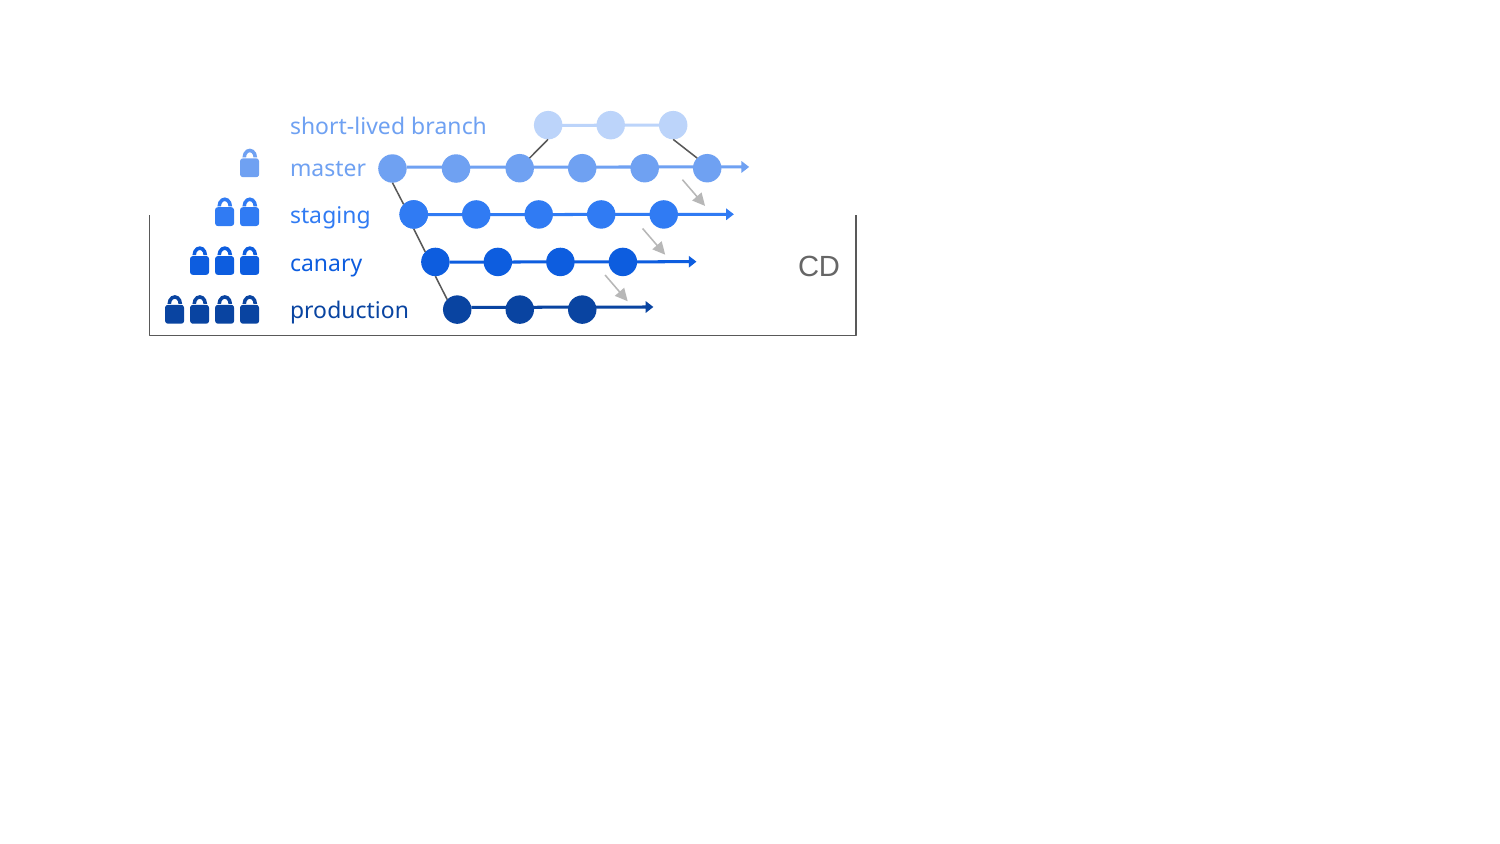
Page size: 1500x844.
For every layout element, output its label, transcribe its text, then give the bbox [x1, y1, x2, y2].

text_box [215, 246, 235, 275]
text_box [190, 246, 210, 275]
text_box [421, 247, 697, 277]
text_box production [272, 283, 450, 336]
text_box [81, 109, 274, 227]
text_box [240, 246, 260, 275]
text_box short-lived branch [272, 98, 506, 152]
text_box [190, 295, 210, 324]
text_box [450, 295, 654, 324]
text_box [240, 295, 260, 324]
text_box [165, 295, 185, 324]
text_box master [272, 140, 388, 191]
text_box CD [783, 232, 857, 311]
text_box [215, 295, 235, 324]
text_box canary [272, 235, 406, 286]
text_box staging [272, 188, 406, 238]
text_box [387, 109, 961, 229]
